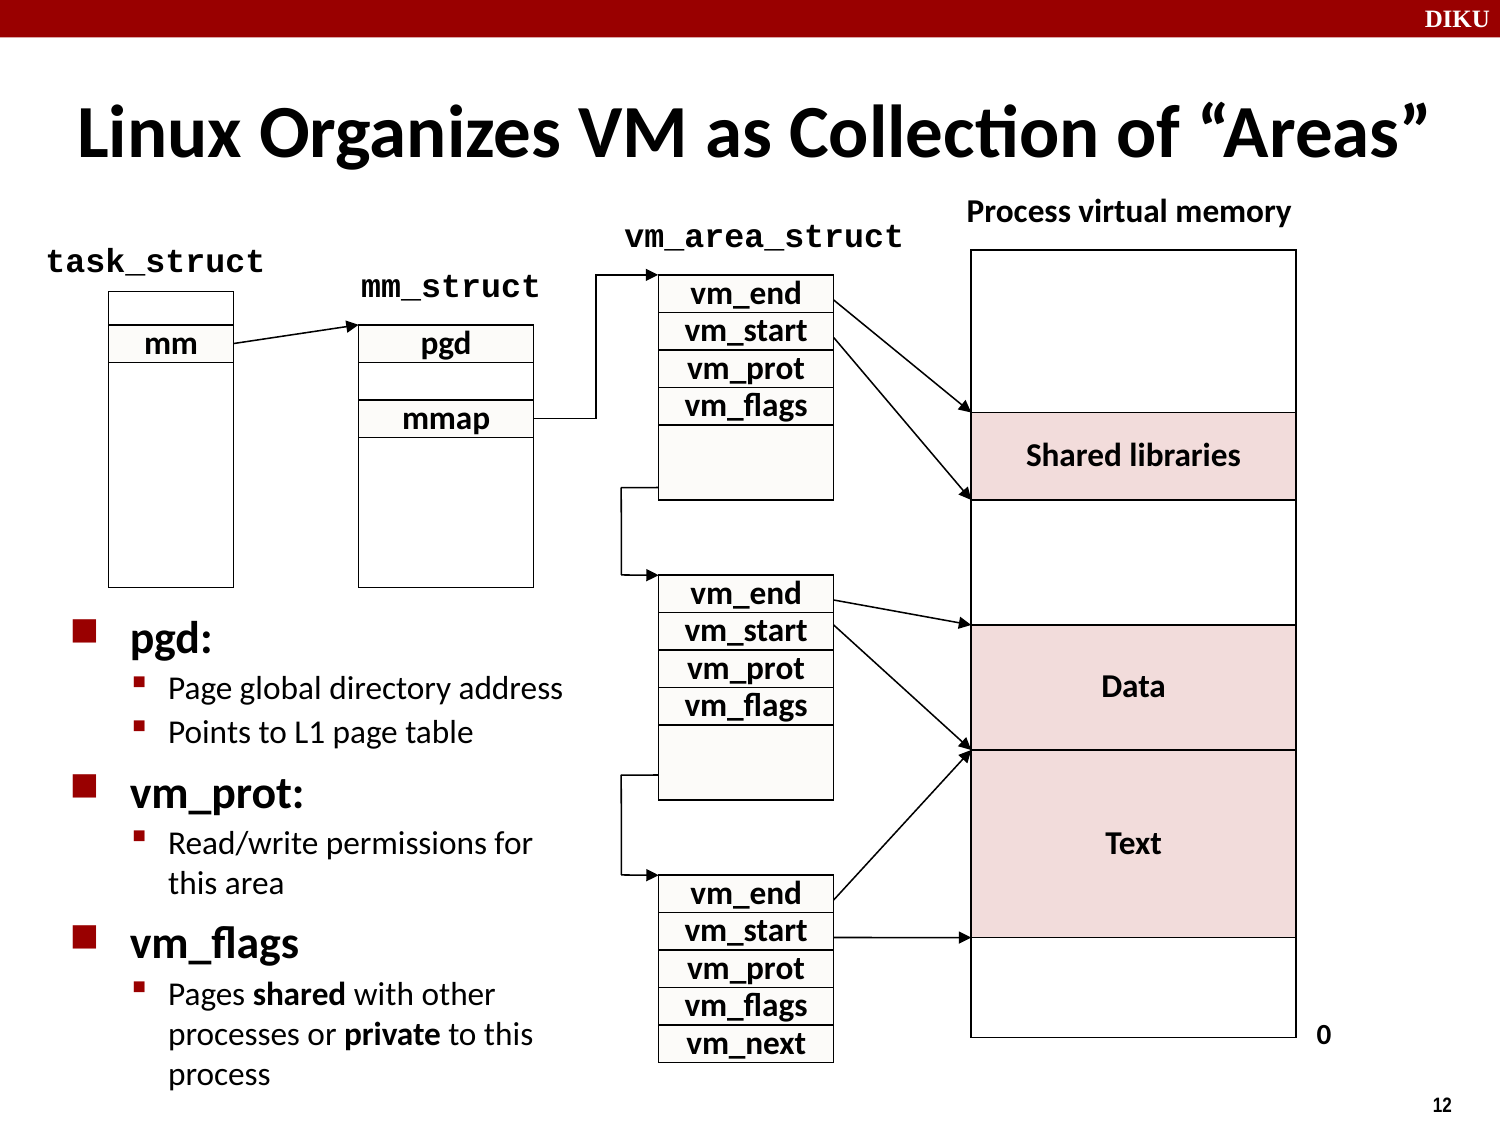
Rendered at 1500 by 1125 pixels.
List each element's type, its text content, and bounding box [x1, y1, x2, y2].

text_box pgd: Page global directory address Points to L1 page table vm_prot: Read/write permissions for this area vm_flags Pages shared with other processes or private to this process [58, 599, 584, 1075]
text_box mm [108, 324, 234, 363]
text_box [358, 438, 534, 588]
text_box vm_start [658, 612, 834, 650]
text_box [358, 363, 534, 399]
text_box vm_end [658, 274, 834, 312]
text_box vm_next [658, 1025, 834, 1063]
text_box [971, 249, 1297, 412]
text_box mm_struct [346, 262, 557, 317]
text_box [658, 425, 834, 500]
text_box vm_end [658, 574, 834, 612]
text_box 0 [1301, 1012, 1347, 1062]
text_box vm_flags [658, 987, 834, 1025]
text_box [971, 938, 1297, 1038]
text_box mmap [358, 399, 534, 438]
text_box vm_prot [658, 950, 834, 987]
text_box vm_prot [658, 650, 834, 687]
text_box pgd [358, 324, 534, 363]
text_box [658, 725, 834, 800]
text_box task_struct [30, 236, 281, 292]
text_box [971, 500, 1297, 624]
text_box Shared libraries [971, 412, 1297, 500]
text_box vm_prot [658, 350, 834, 387]
text_box vm_start [658, 912, 834, 950]
text_box Linux Organizes VM as Collection of “Areas” [62, 37, 1475, 218]
text_box [108, 363, 234, 588]
text_box Process virtual memory [951, 187, 1308, 242]
text_box vm_end [658, 874, 834, 912]
text_box [108, 291, 234, 324]
text_box vm_flags [658, 387, 834, 425]
text_box Text [971, 750, 1297, 938]
text_box vm_start [658, 312, 834, 350]
text_box Data [971, 624, 1297, 750]
text_box vm_area_struct [609, 212, 920, 267]
text_box vm_flags [658, 687, 834, 725]
